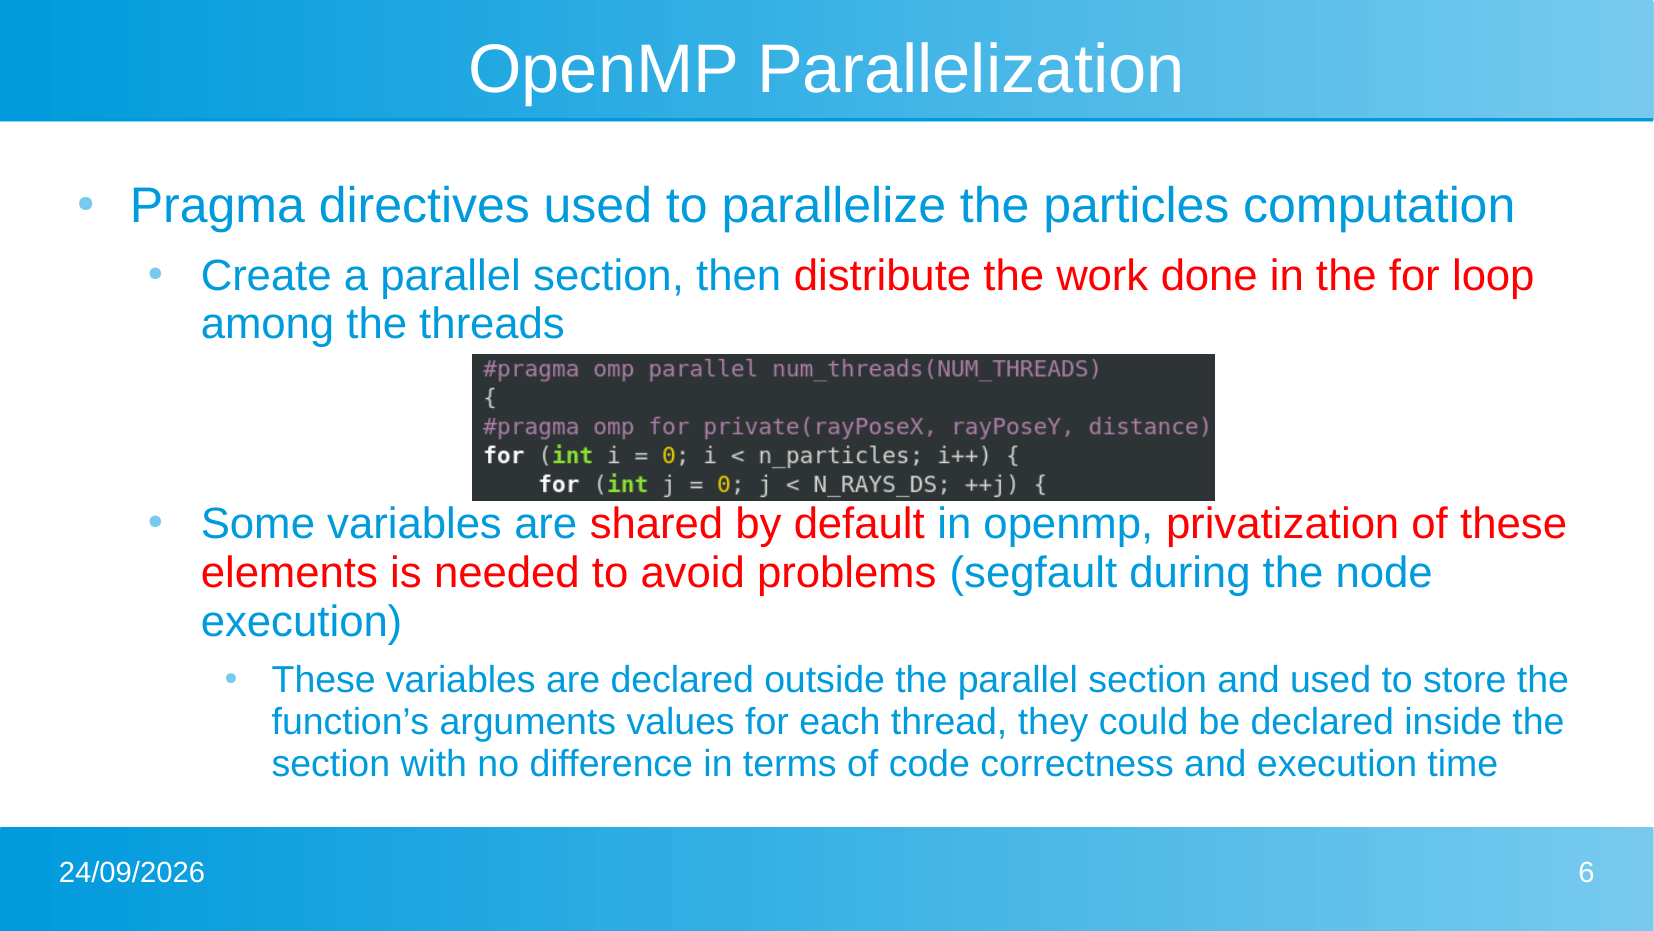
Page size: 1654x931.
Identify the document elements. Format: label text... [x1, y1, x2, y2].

list Pragma directives used to parallelize the particles computation Create a parallel section, then distribute the work done in the for loop among the threads Some variables are shared by default in openmp, privatization of these elements is needed to avoid problems (segfault during the node execution) These variables are declared outside the parallel section and used to store the function’s arguments values for each thread, they could be declared inside the section with no difference in terms of code correctness and execution time [59, 177, 1595, 827]
title OpenMP Parallelization [59, 29, 1595, 108]
picture [472, 354, 1215, 501]
